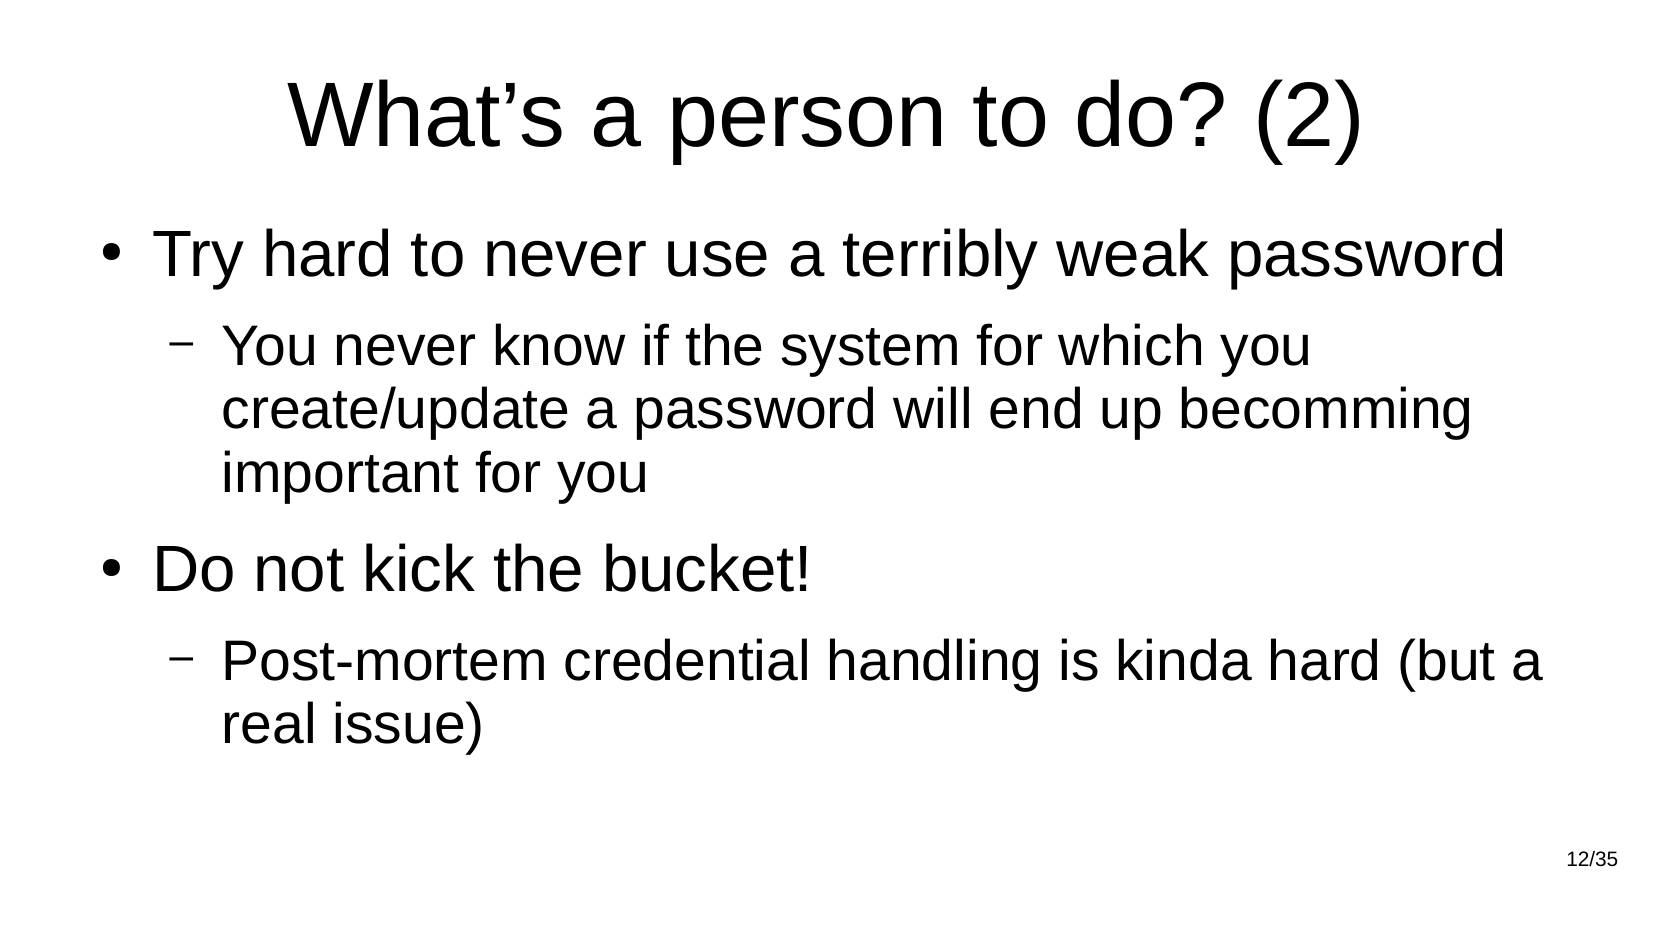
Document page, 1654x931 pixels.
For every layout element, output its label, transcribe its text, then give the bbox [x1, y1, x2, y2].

list Try hard to never use a terribly weak password You never know if the system for which you create/update a password will end up becomming important for you Do not kick the bucket! Post-mortem credential handling is kinda hard (but a real issue) [82, 217, 1571, 758]
title What’s a person to do? (2) [82, 37, 1571, 193]
